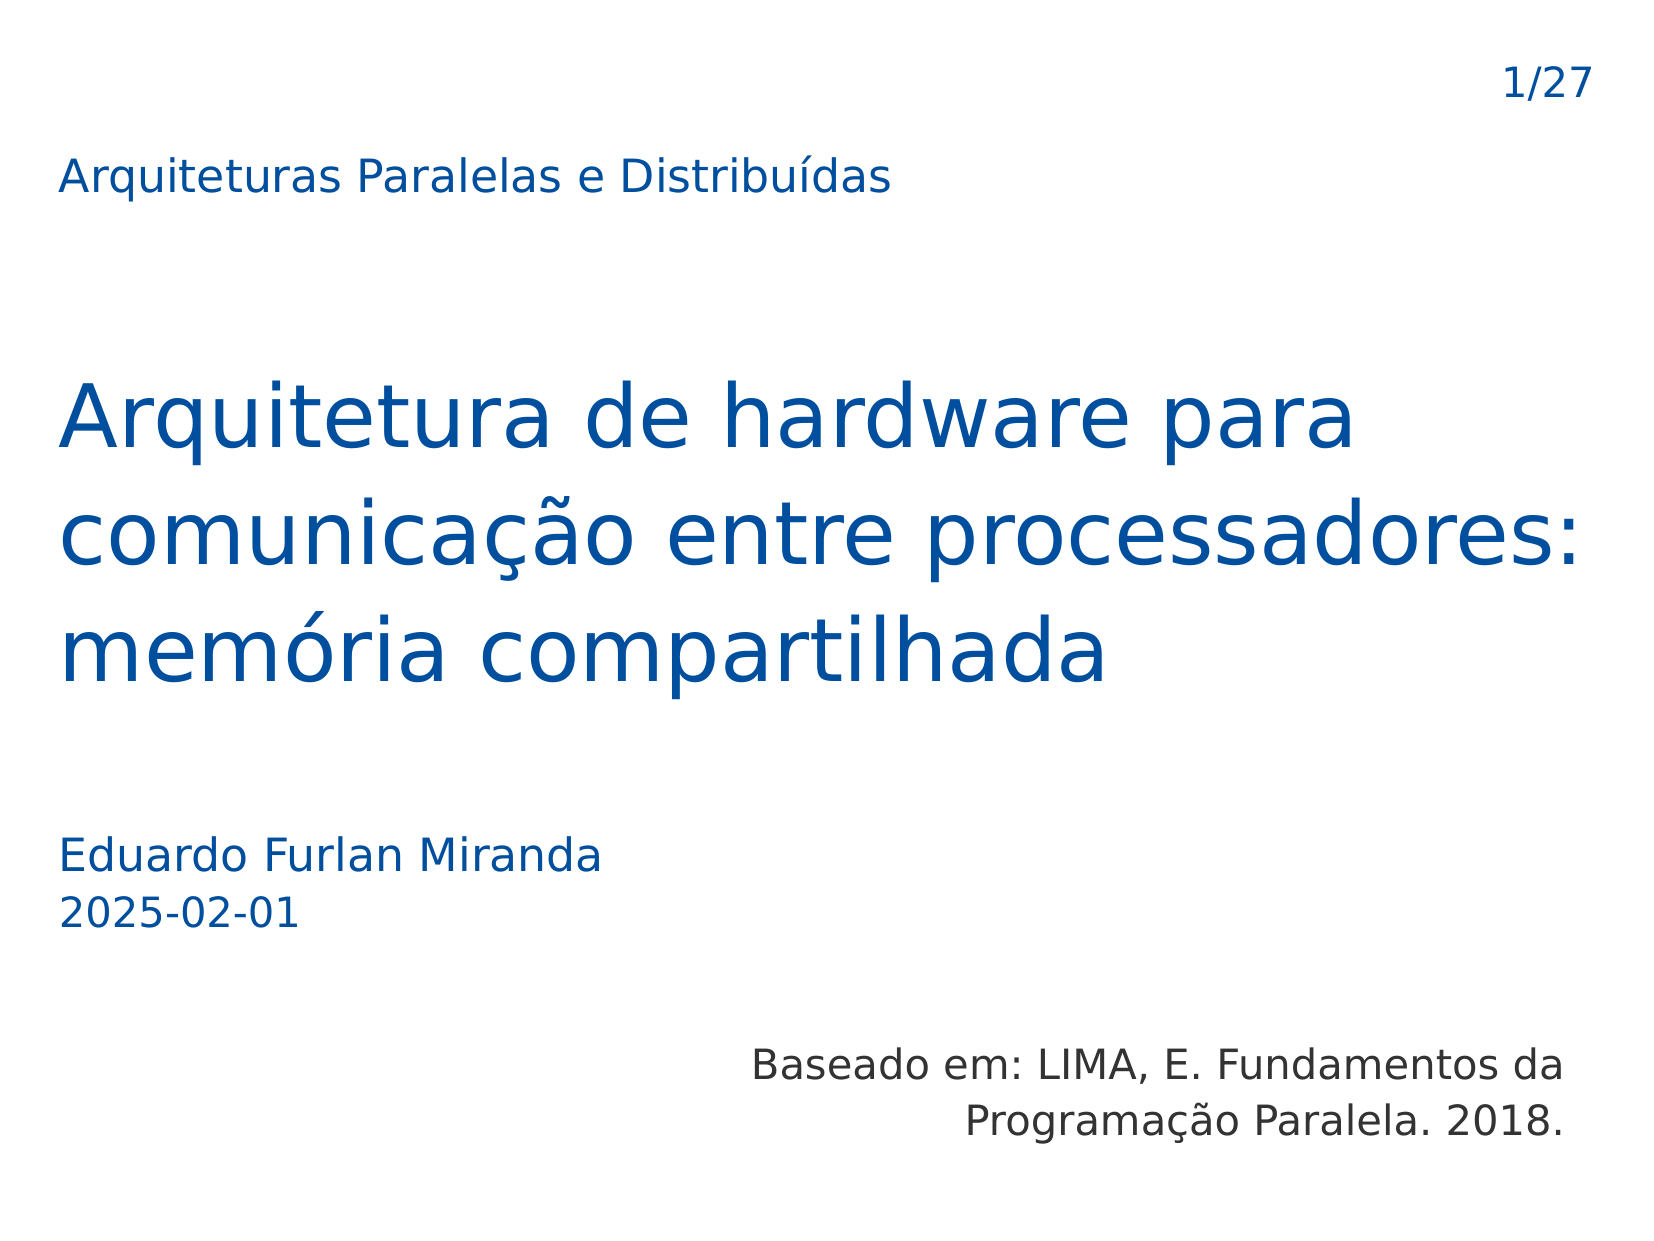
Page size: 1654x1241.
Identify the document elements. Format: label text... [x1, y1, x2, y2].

list Baseado em: LIMA, E. Fundamentos da Programação Paralela. 2018. [660, 1033, 1565, 1211]
list Arquiteturas Paralelas e Distribuídas Arquitetura de hardware para comunicação entre processadores: memória compartilhada Eduardo Furlan Miranda 2025-02-01 [59, 141, 1625, 1211]
